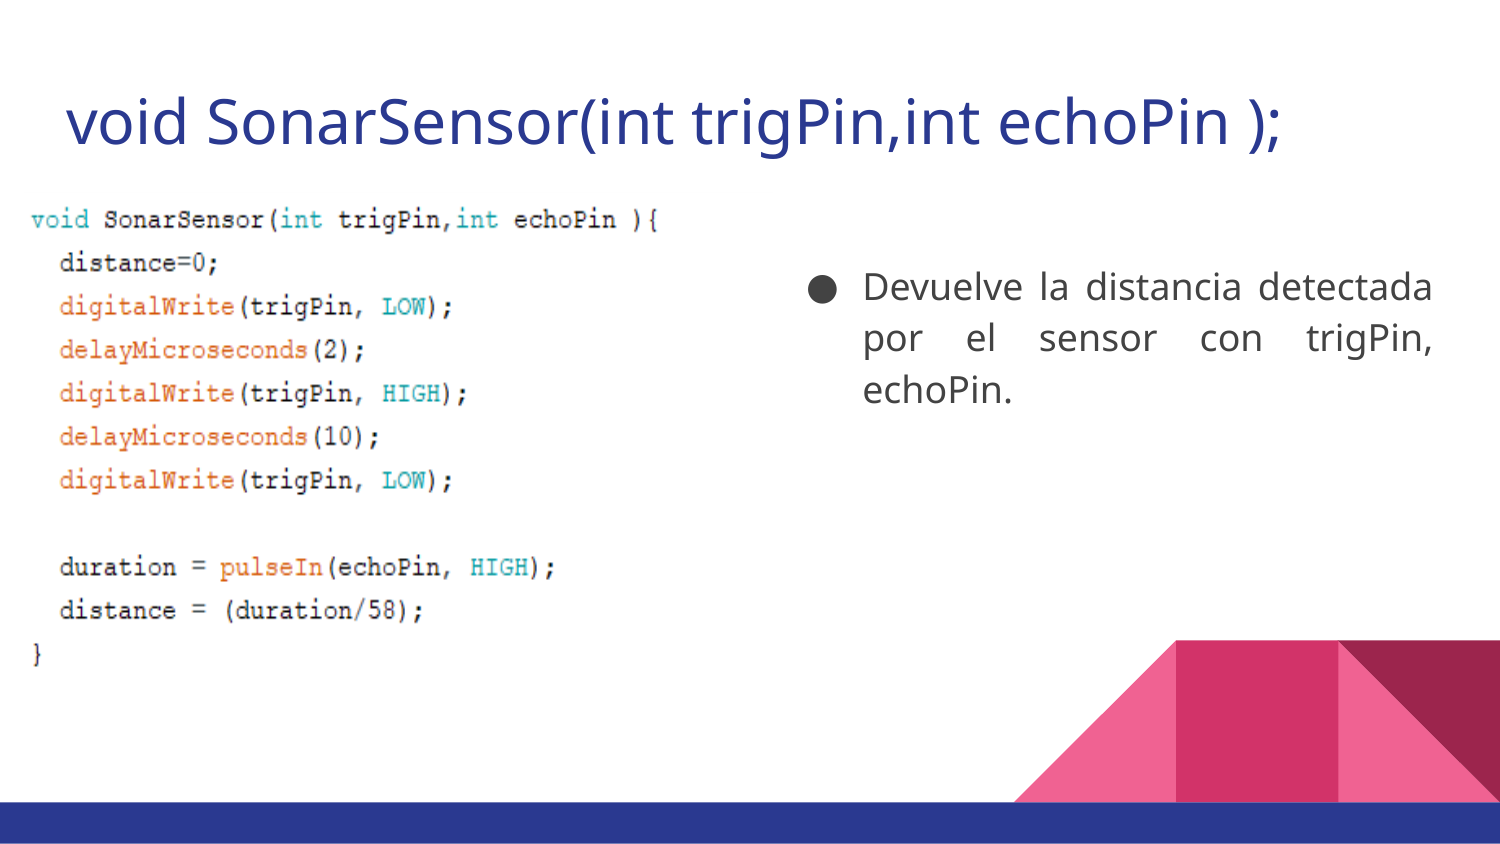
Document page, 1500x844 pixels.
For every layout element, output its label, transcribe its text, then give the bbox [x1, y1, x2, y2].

picture [24, 191, 773, 673]
title void SonarSensor(int trigPin,int echoPin ); [51, 67, 1449, 167]
list Devuelve la distancia detectada por el sensor con trigPin, echoPin. [773, 241, 1449, 673]
